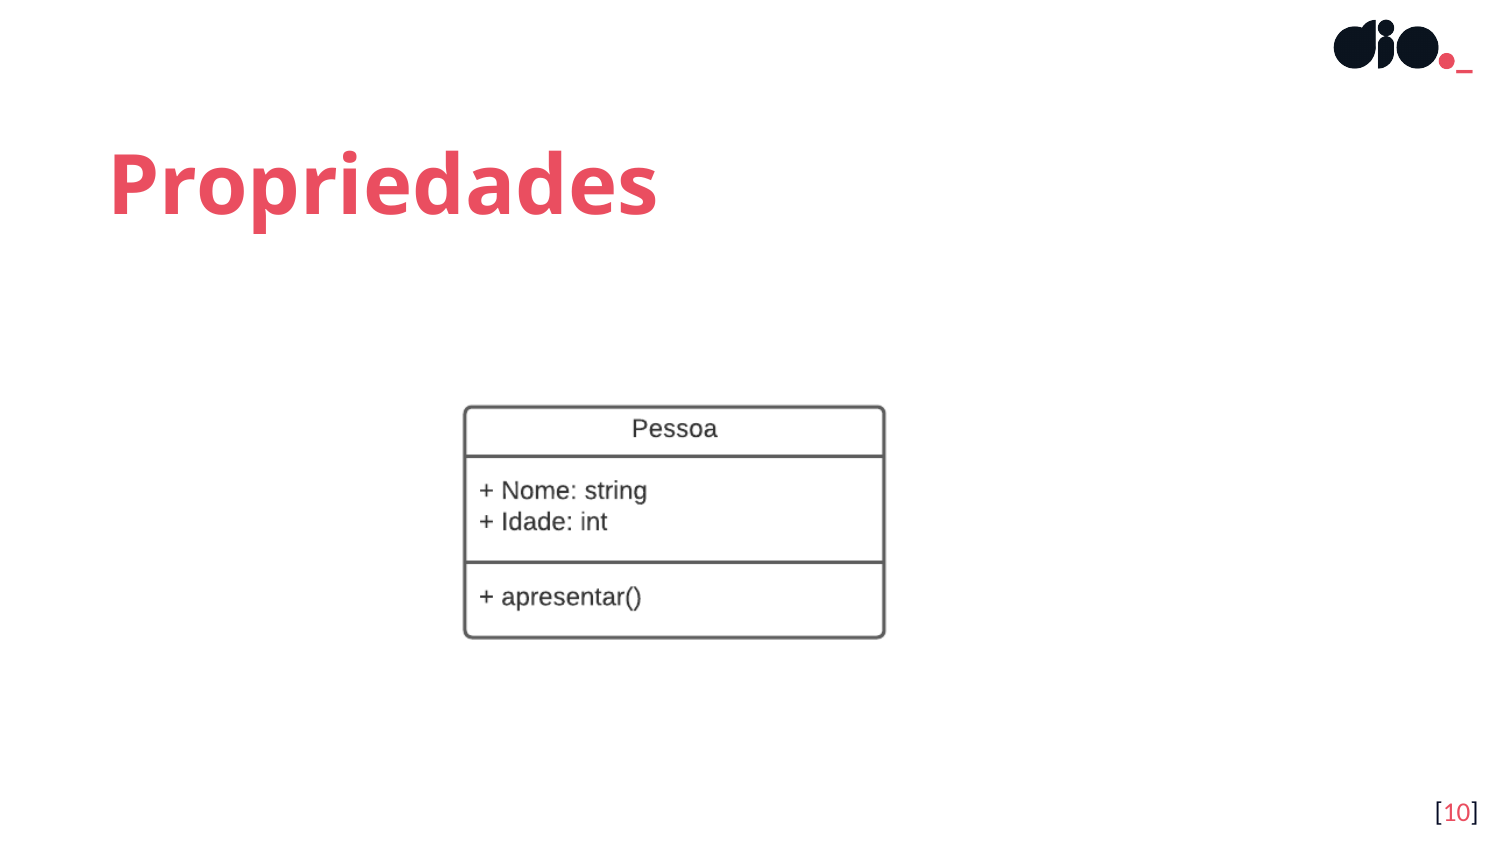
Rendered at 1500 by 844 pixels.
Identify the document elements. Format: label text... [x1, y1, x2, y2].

picture [387, 259, 939, 811]
slide_number [<number>] [1403, 779, 1494, 844]
text_box Propriedades [92, 104, 1408, 243]
picture [1333, 19, 1473, 74]
